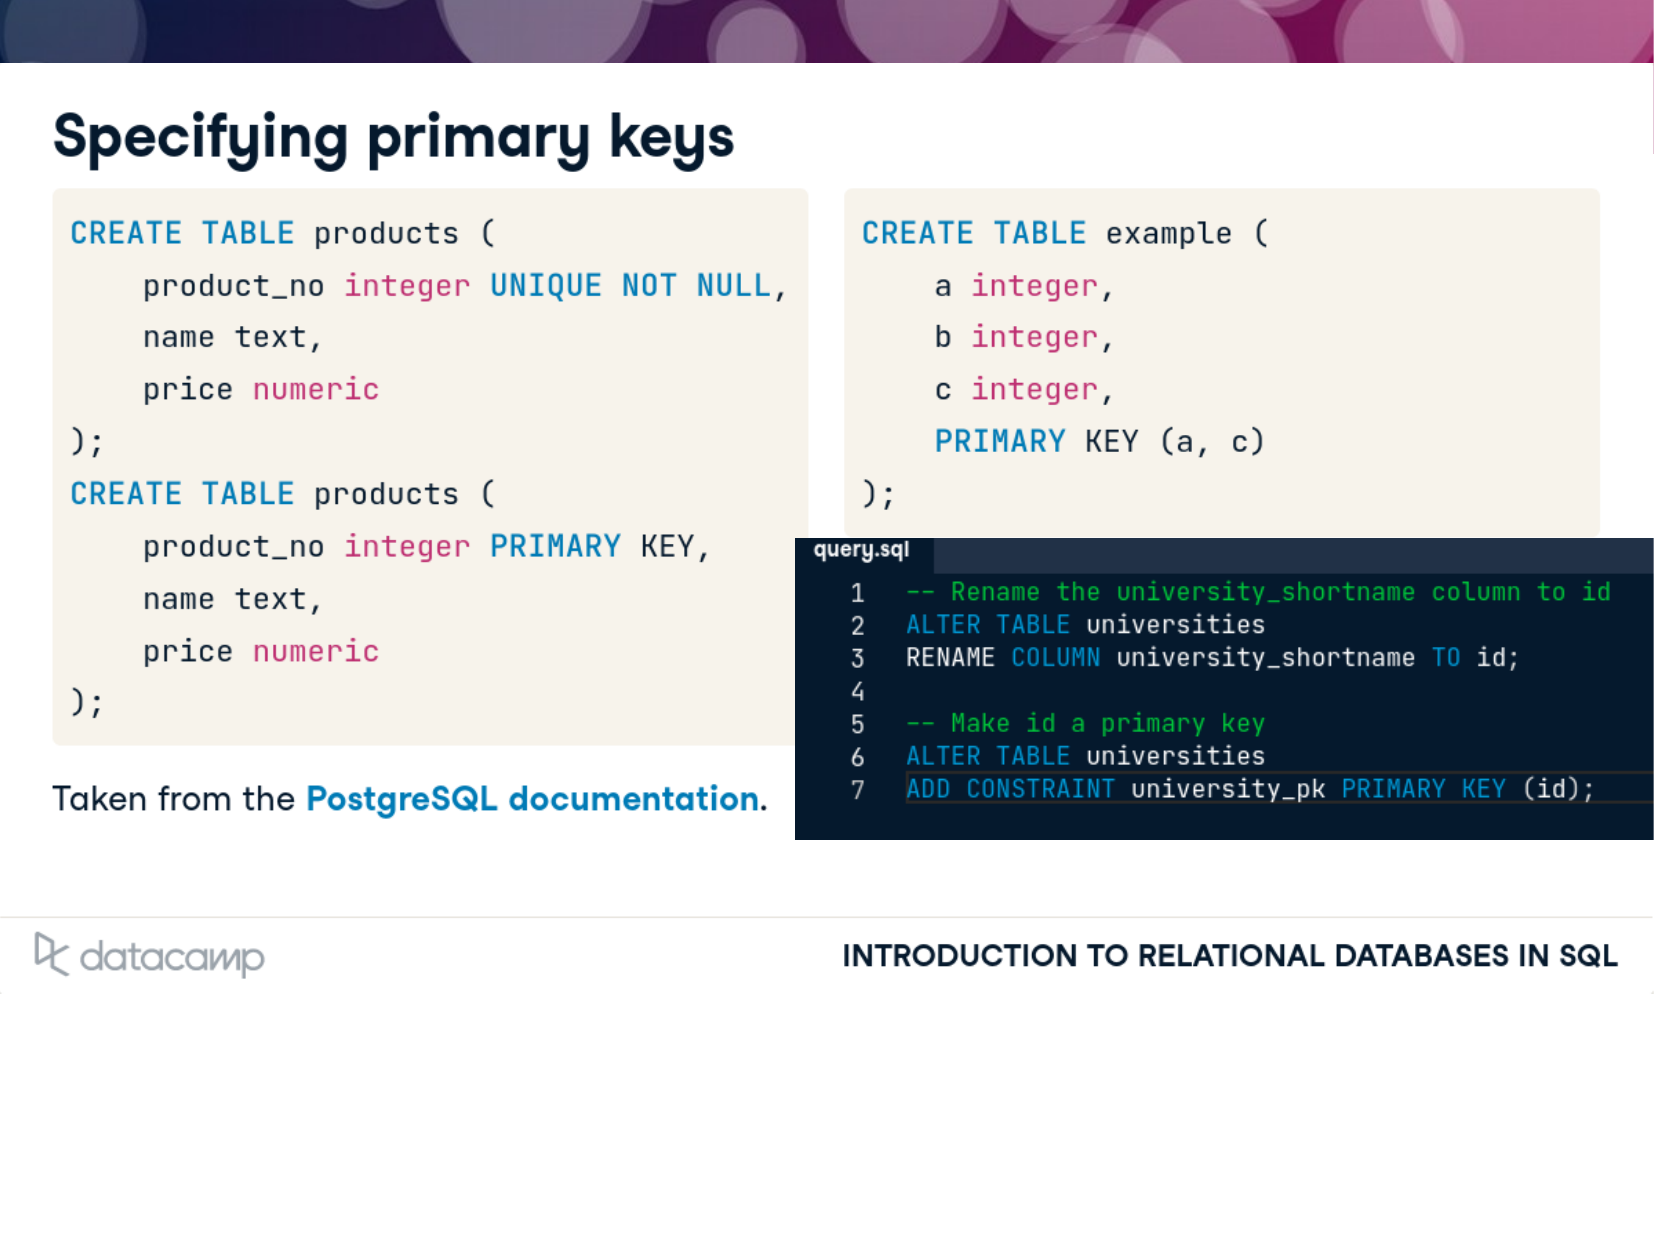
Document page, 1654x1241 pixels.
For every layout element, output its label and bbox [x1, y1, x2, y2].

picture [0, 63, 1654, 994]
